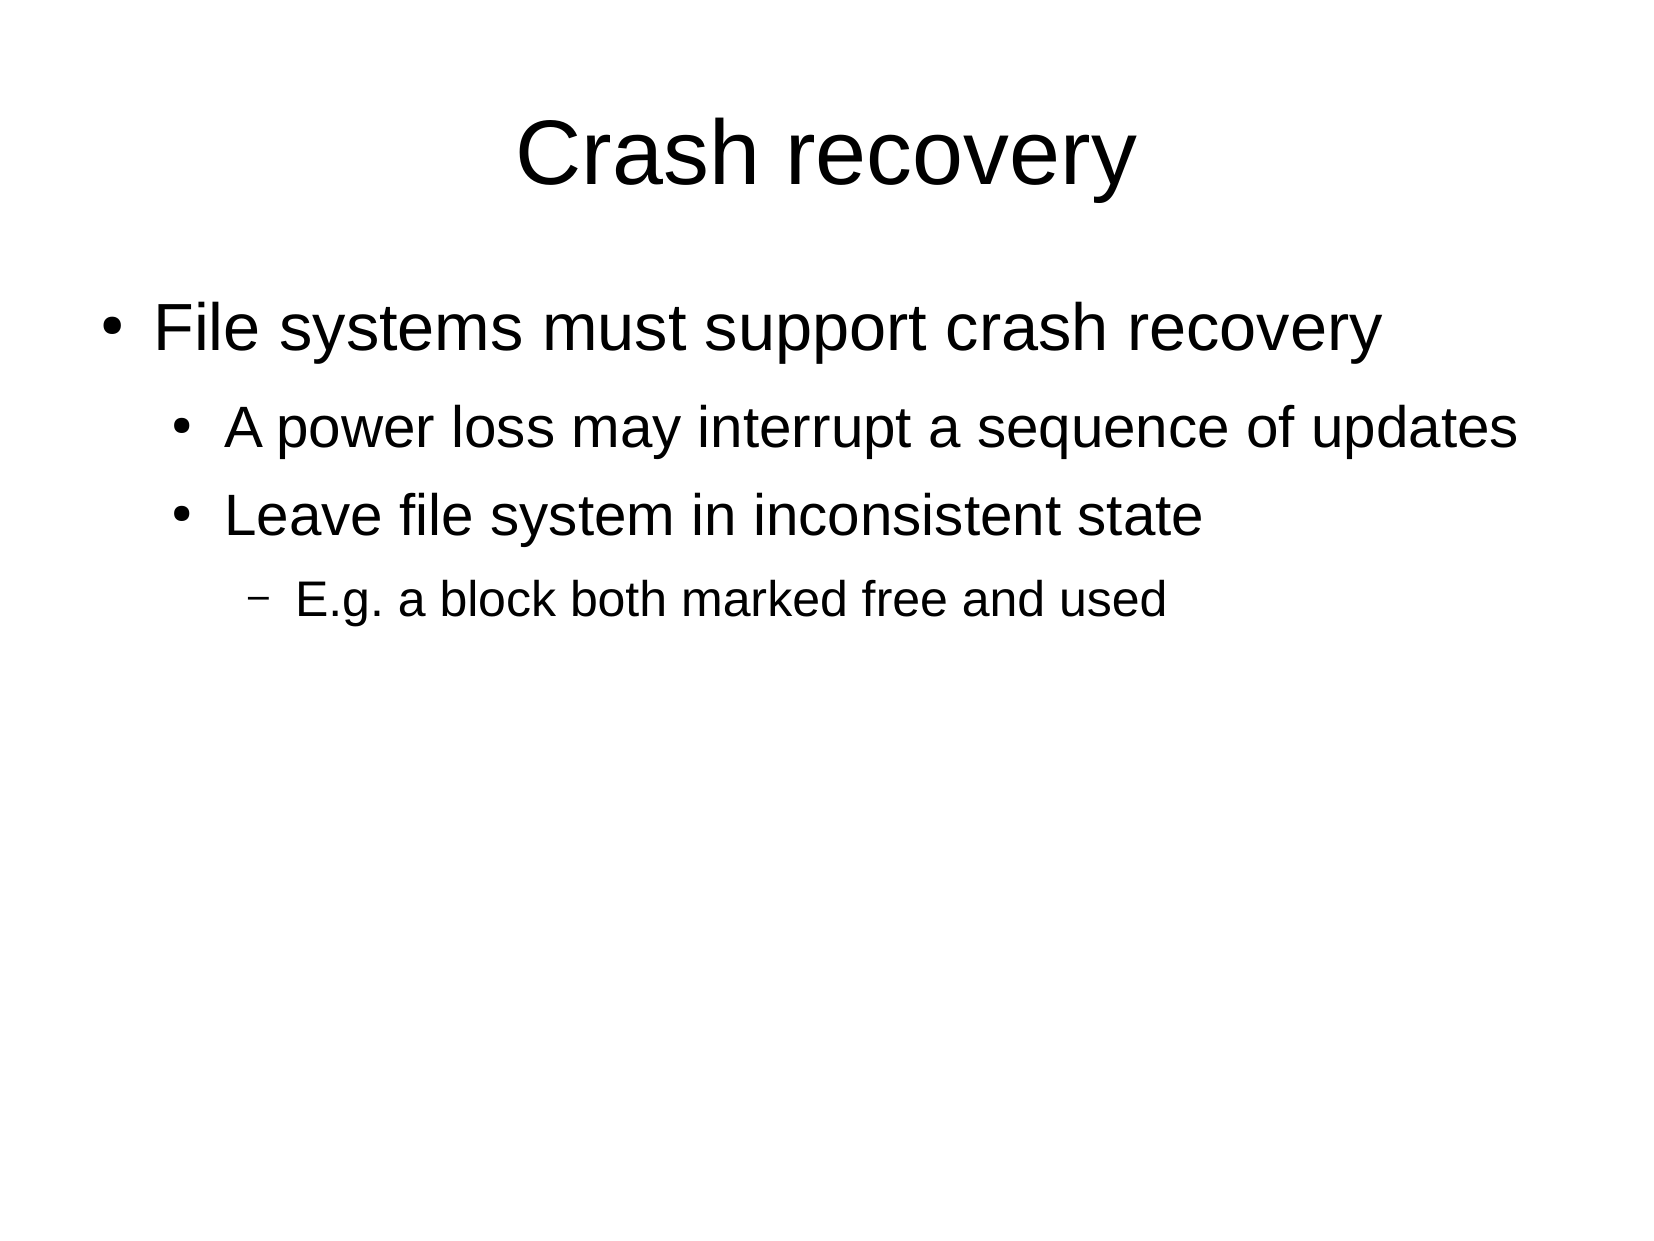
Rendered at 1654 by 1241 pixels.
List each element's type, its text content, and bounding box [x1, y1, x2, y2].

title Crash recovery [82, 49, 1571, 257]
list File systems must support crash recovery A power loss may interrupt a sequence of updates Leave file system in inconsistent state E.g. a block both marked free and used [82, 290, 1571, 1010]
